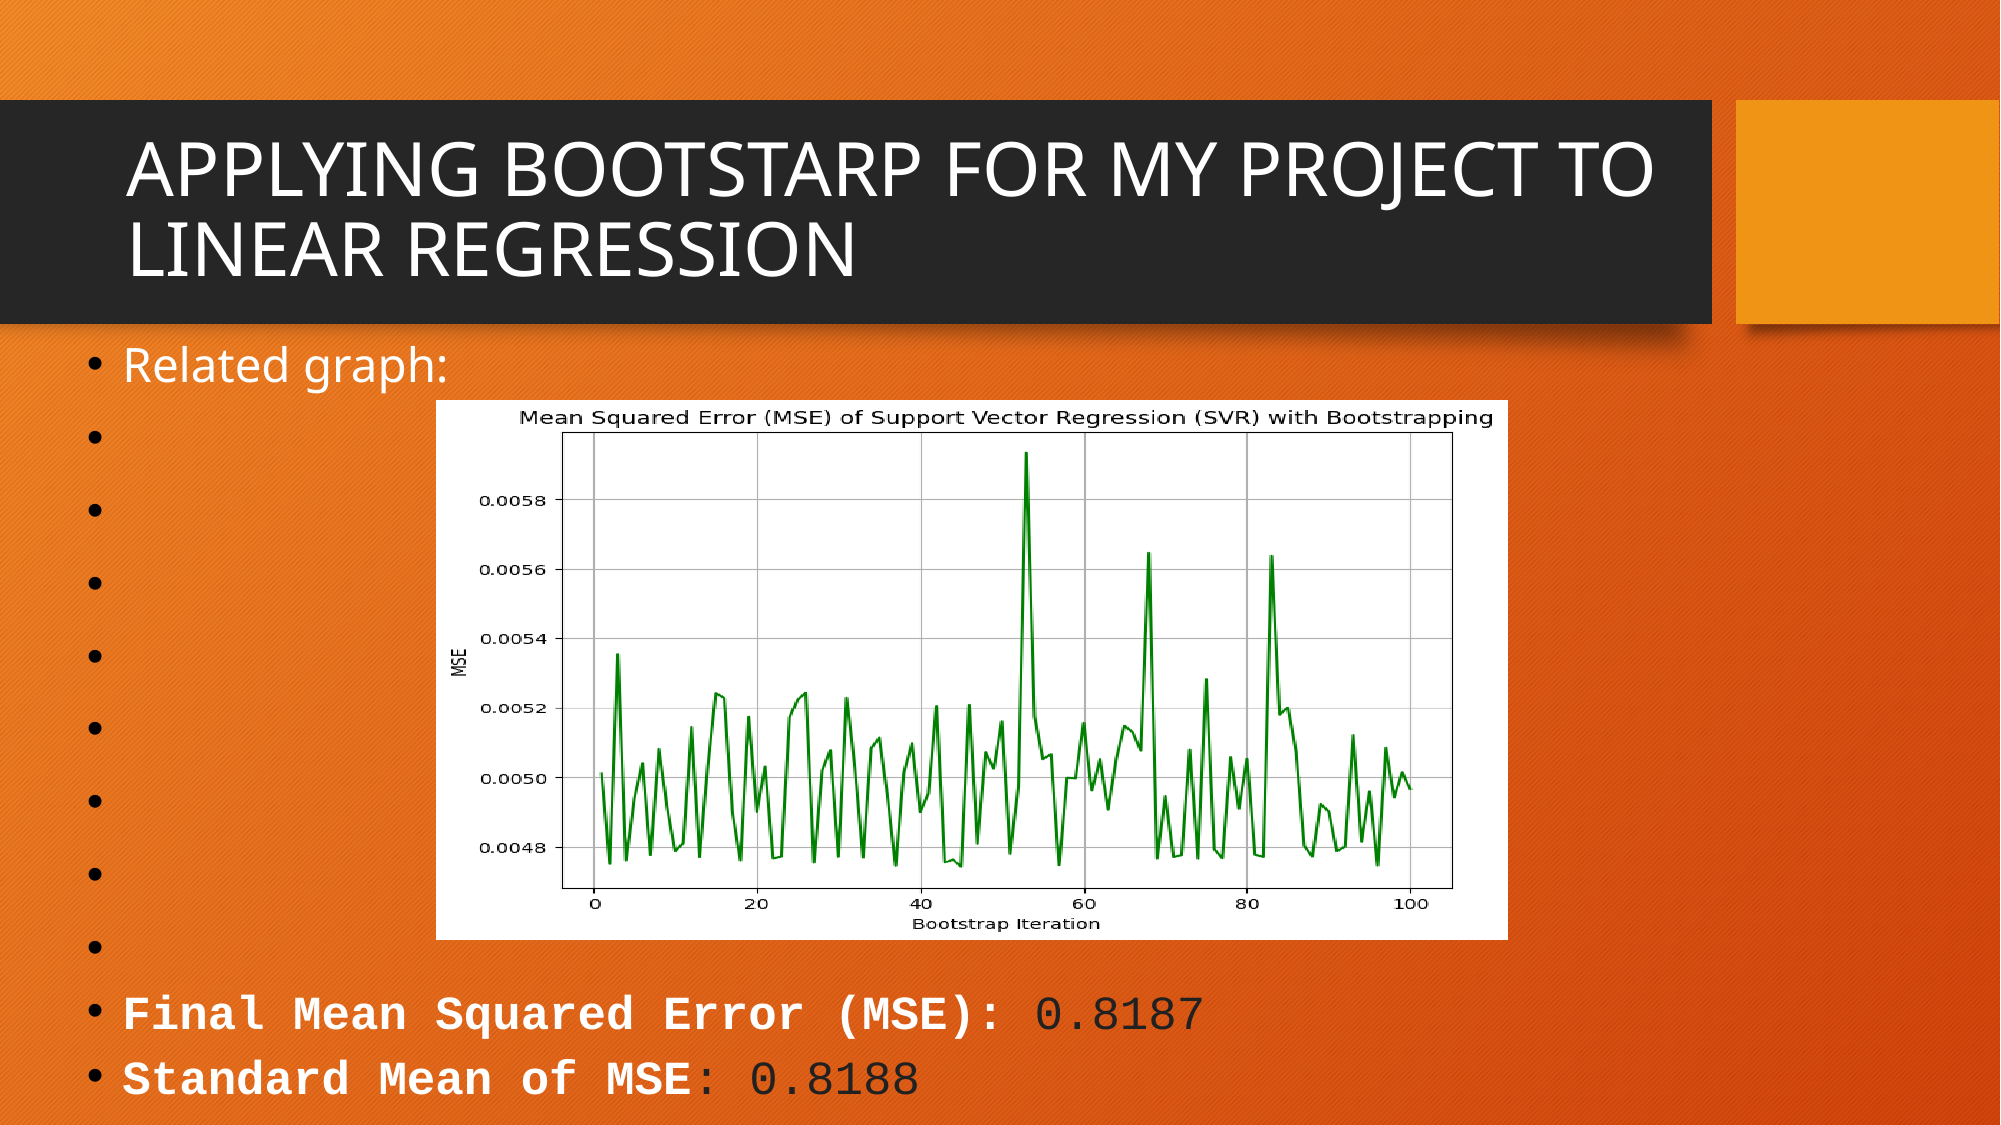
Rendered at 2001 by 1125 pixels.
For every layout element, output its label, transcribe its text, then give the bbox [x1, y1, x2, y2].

picture [436, 400, 1508, 940]
title APPLYING BOOTSTARP FOR MY PROJECT TO LINEAR REGRESSION [111, 123, 1689, 301]
list Related graph: Final Mean Squared Error (MSE): 0.8187 Standard Mean of MSE: 0.8188 [71, 338, 1912, 1115]
